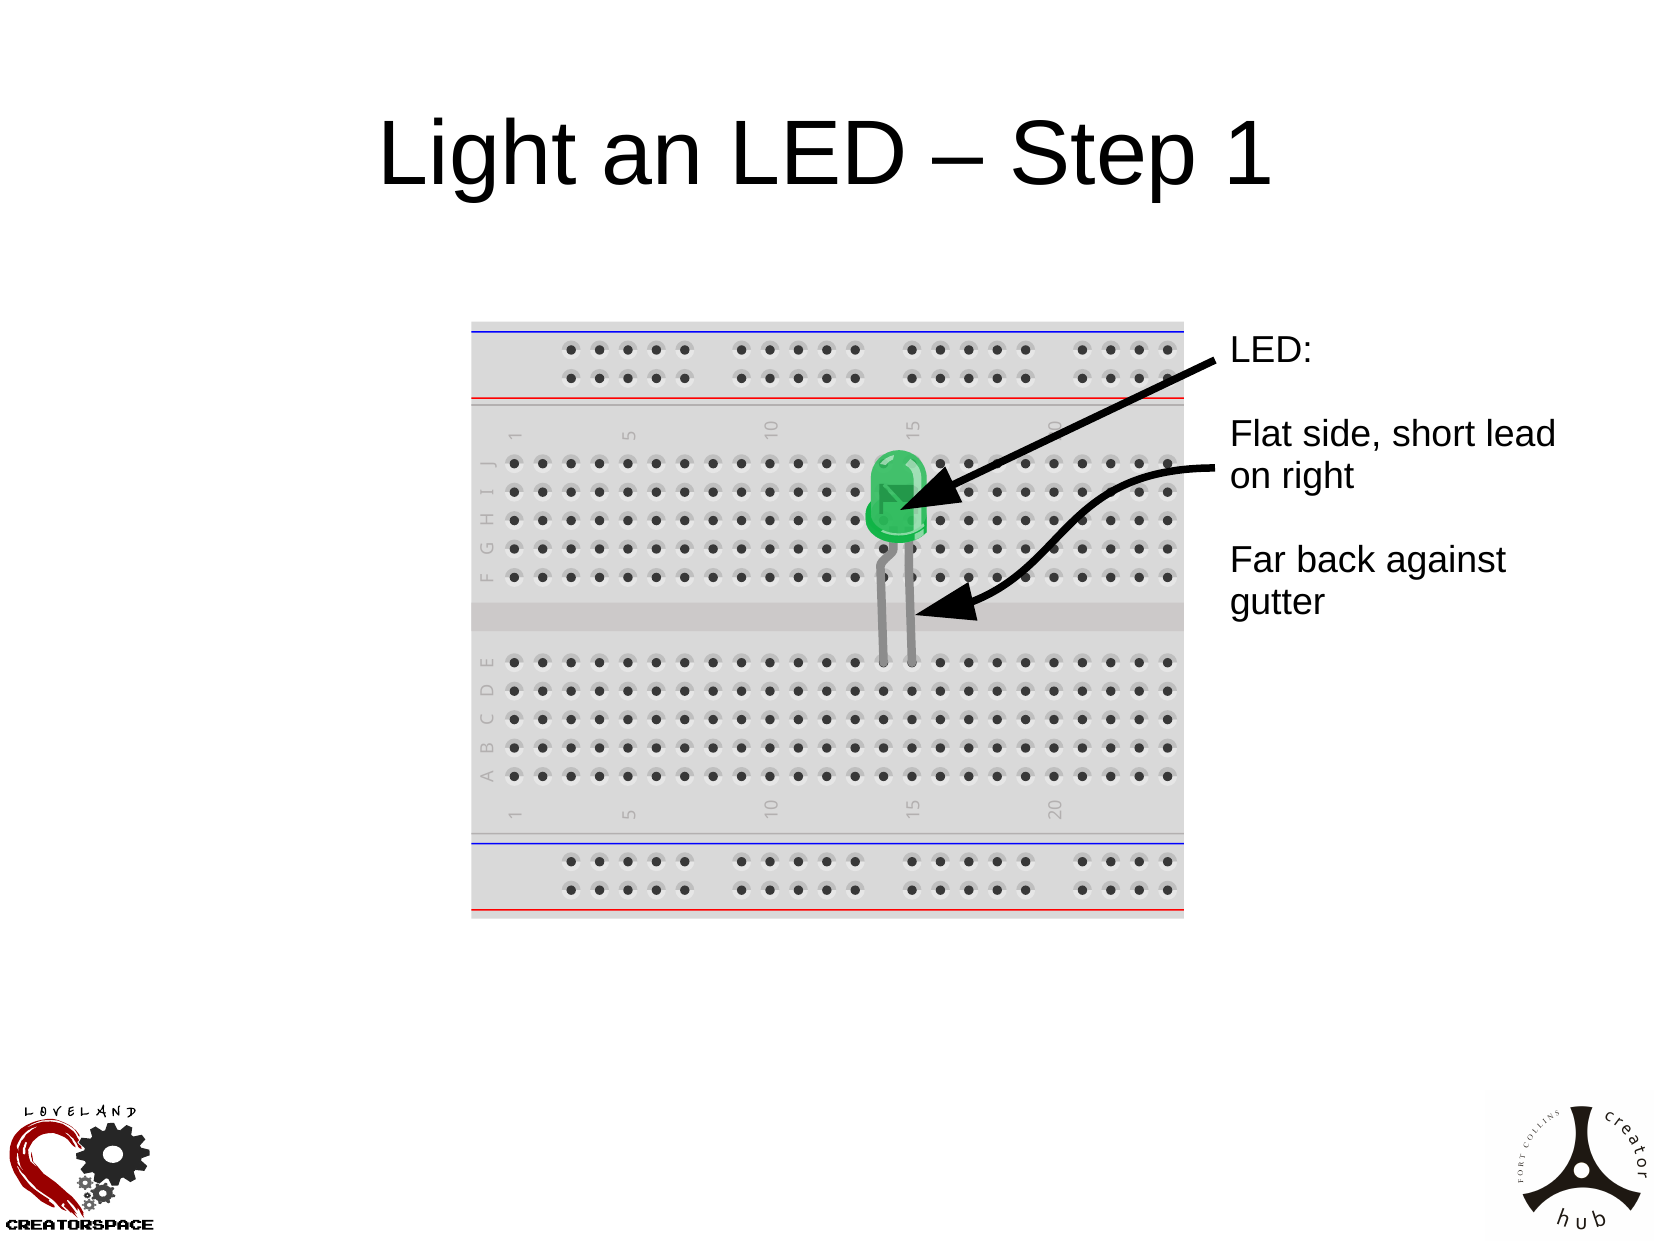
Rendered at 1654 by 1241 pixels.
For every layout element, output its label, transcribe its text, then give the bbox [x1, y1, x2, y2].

picture [1485, 1090, 1654, 1241]
title Light an LED – Step 1 [82, 49, 1571, 257]
picture [469, 320, 1184, 921]
text_box LED: Flat side, short lead on right Far back against gutter [1215, 321, 1592, 631]
